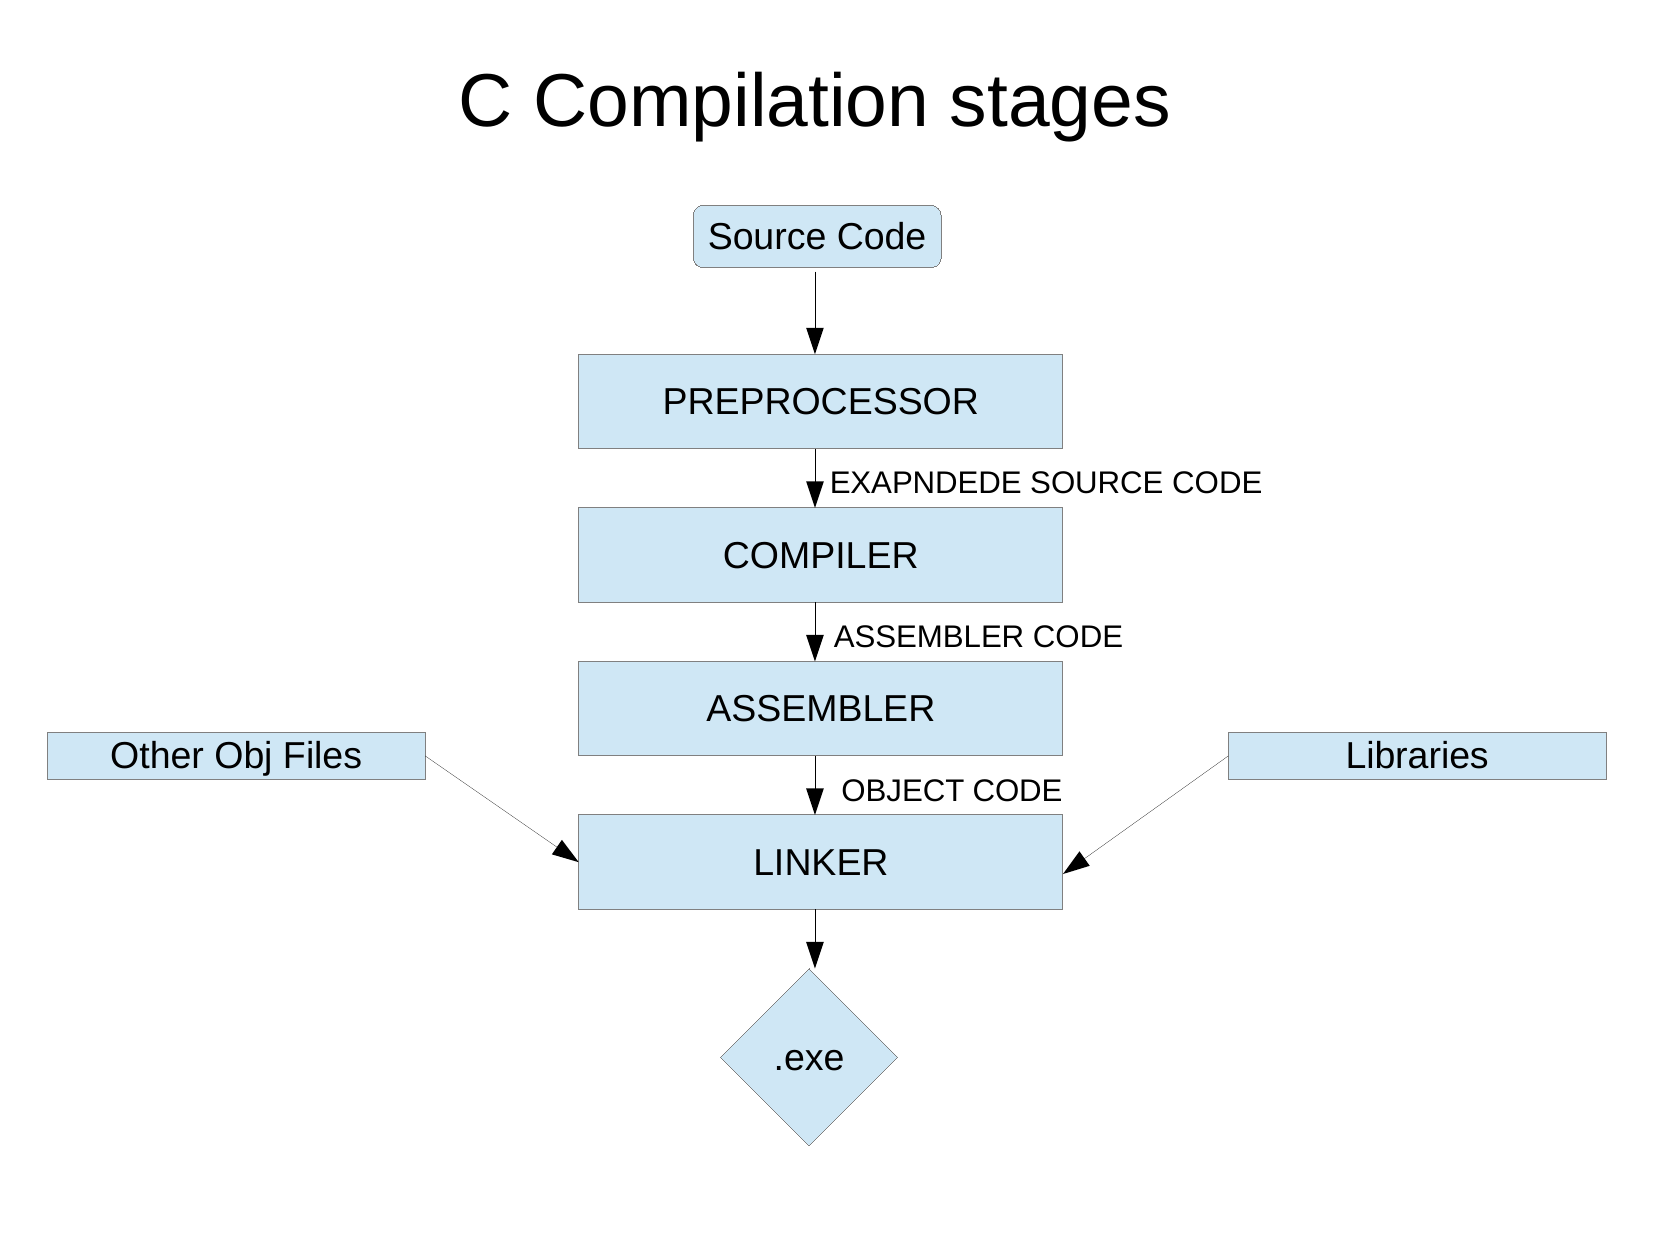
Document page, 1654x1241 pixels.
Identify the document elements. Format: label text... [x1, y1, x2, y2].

text_box .exe [720, 968, 898, 1146]
text_box ASSEMBLER [578, 661, 1063, 756]
text_box OBJECT CODE [826, 765, 1087, 815]
text_box ASSEMBLER CODE [819, 611, 1139, 662]
text_box COMPILER [578, 507, 1063, 603]
text_box Other Obj Files [47, 732, 426, 780]
text_box LINKER [578, 814, 1063, 910]
text_box PREPROCESSOR [578, 354, 1063, 449]
text_box EXAPNDEDE SOURCE CODE [814, 458, 1278, 508]
text_box Source Code [693, 205, 942, 268]
text_box Libraries [1228, 732, 1607, 780]
title C Compilation stages [70, 47, 1560, 154]
